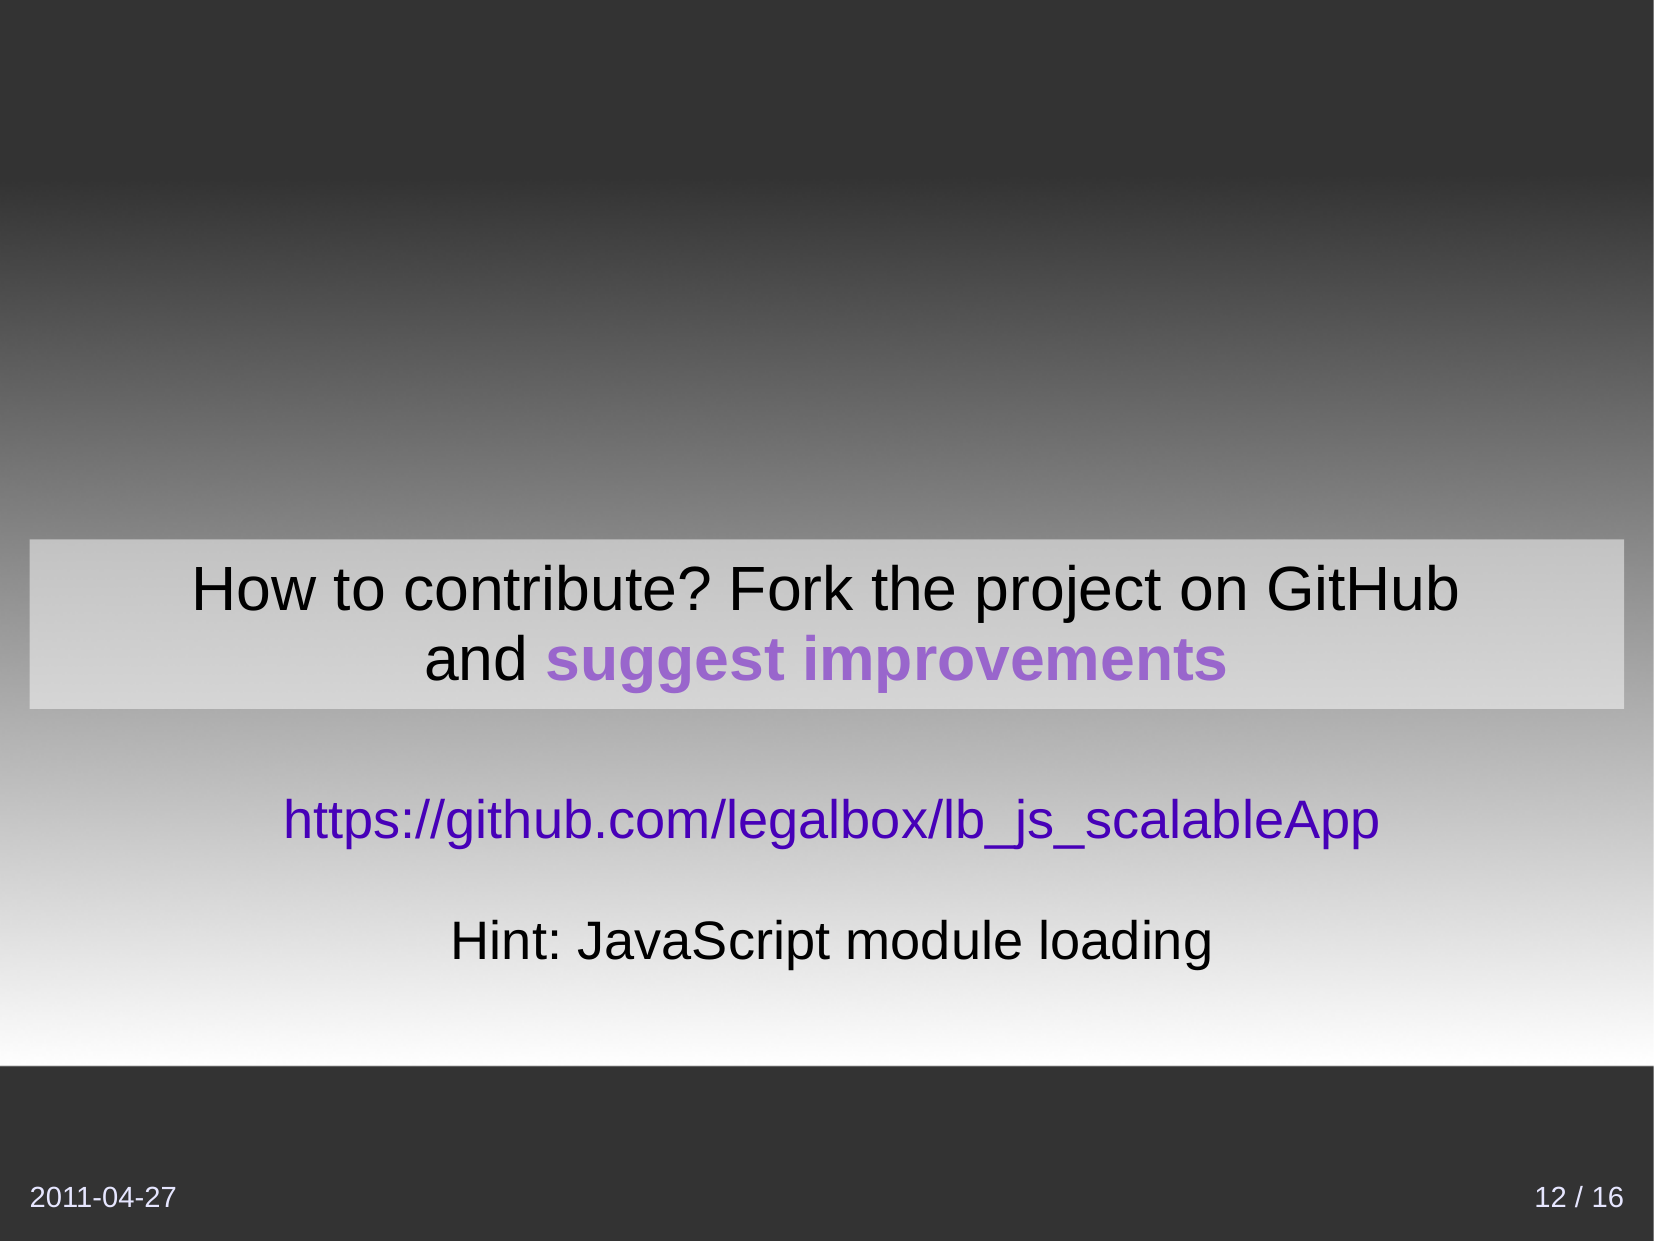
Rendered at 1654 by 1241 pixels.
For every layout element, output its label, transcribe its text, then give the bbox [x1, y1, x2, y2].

picture [0, 0, 1654, 1241]
subtitle https://github.com/legalbox/lb_js_scalableApp Hint: JavaScript module loading [35, 789, 1630, 971]
title How to contribute? Fork the project on GitHub and suggest improvements [29, 539, 1625, 709]
